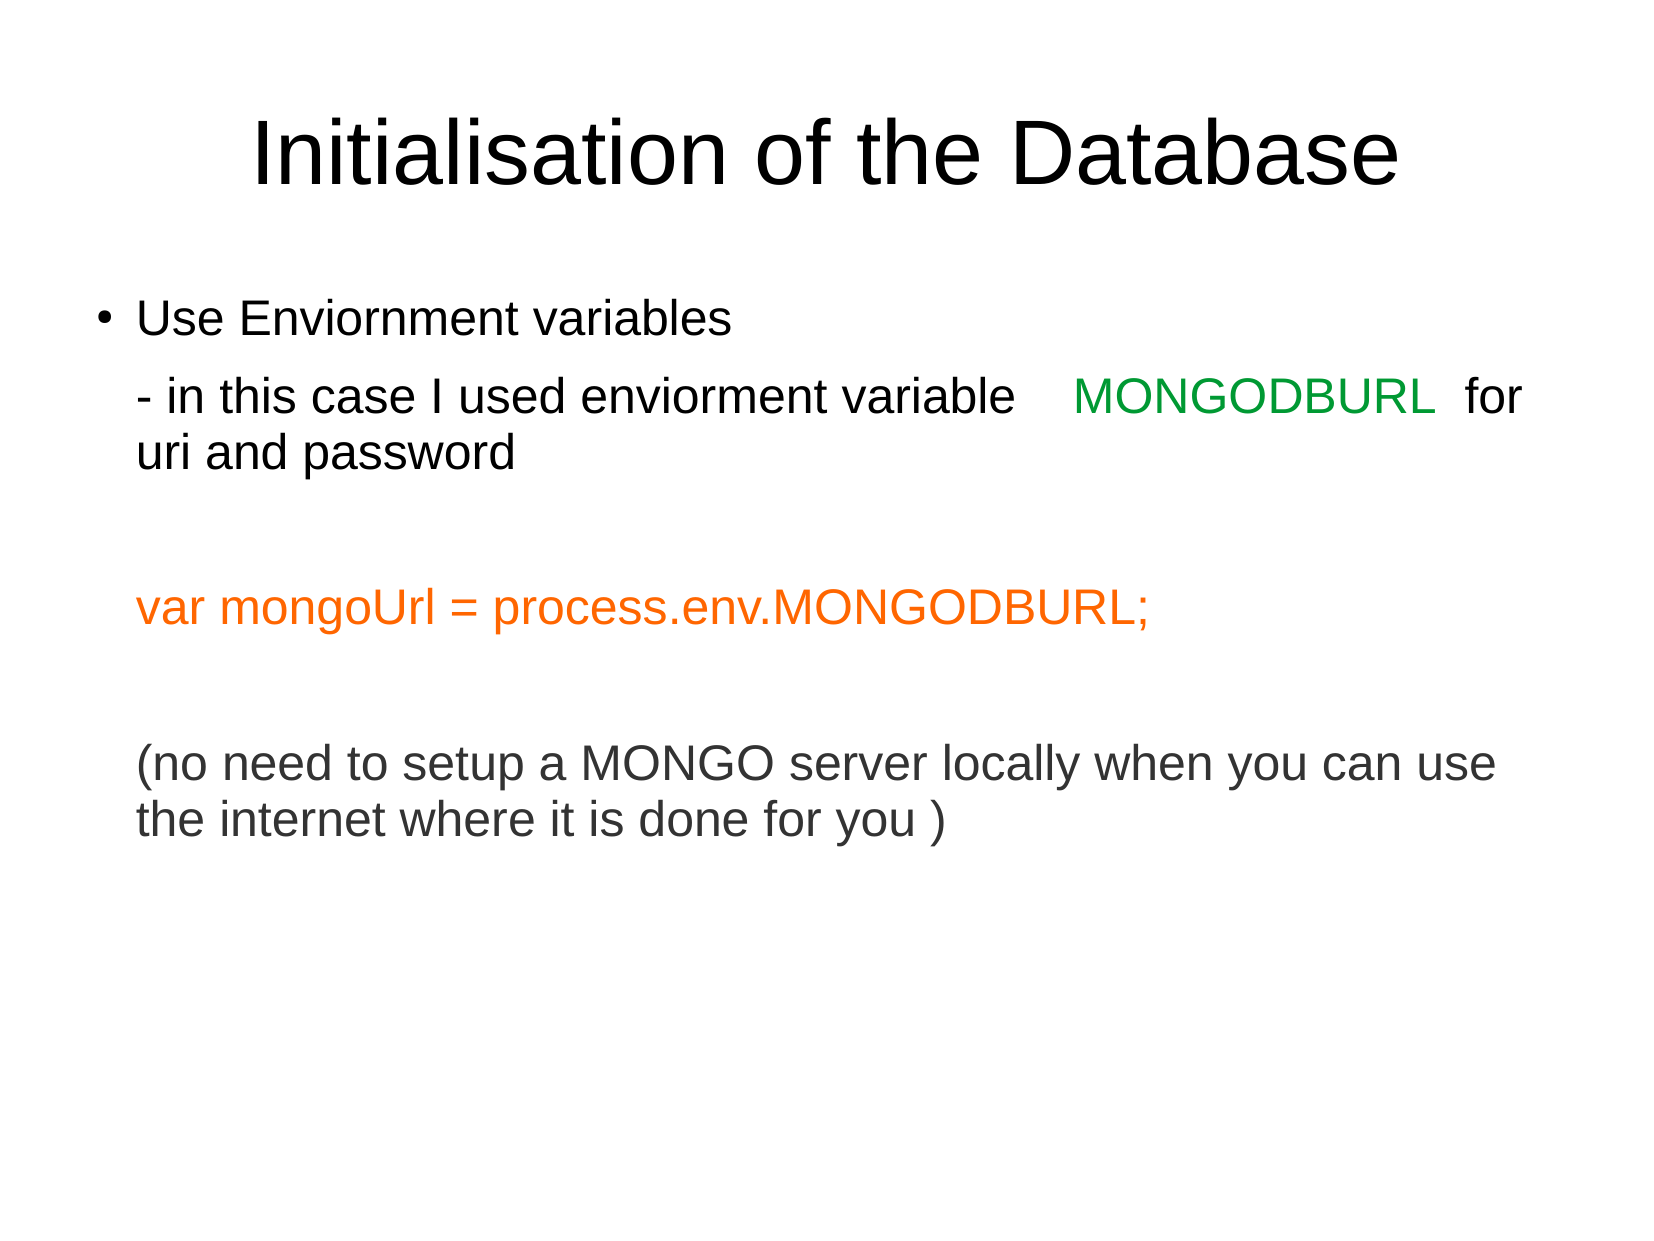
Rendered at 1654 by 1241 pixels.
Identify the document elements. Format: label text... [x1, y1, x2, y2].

list Use Enviornment variables - in this case I used enviorment variable MONGODBURL for uri and password var mongoUrl = process.env.MONGODBURL; (no need to setup a MONGO server locally when you can use the internet where it is done for you ) [82, 290, 1571, 1010]
title Initialisation of the Database [82, 49, 1571, 257]
